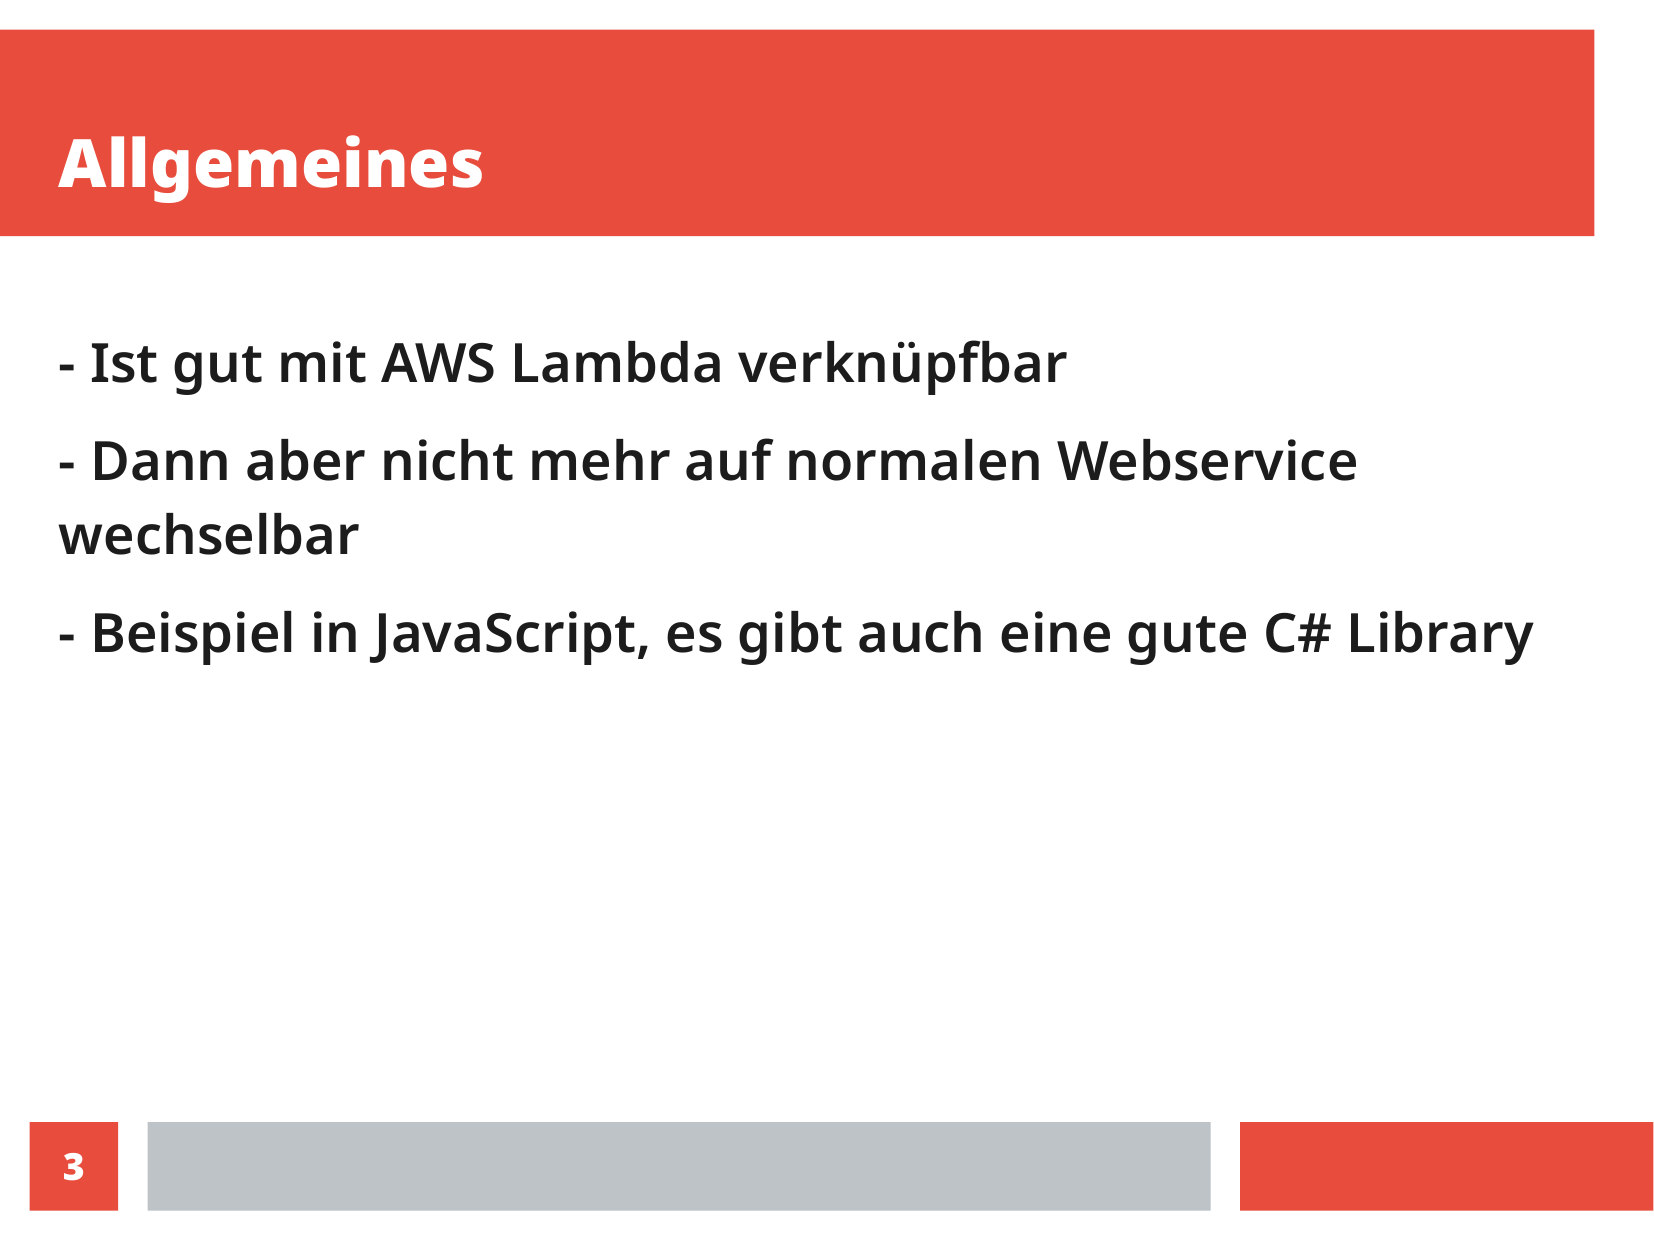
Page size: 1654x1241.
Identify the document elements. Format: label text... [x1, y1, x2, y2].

title Allgemeines [59, 59, 1595, 207]
list - Ist gut mit AWS Lambda verknüpfbar - Dann aber nicht mehr auf normalen Webservice wechselbar - Beispiel in JavaScript, es gibt auch eine gute C# Library [59, 324, 1565, 1093]
